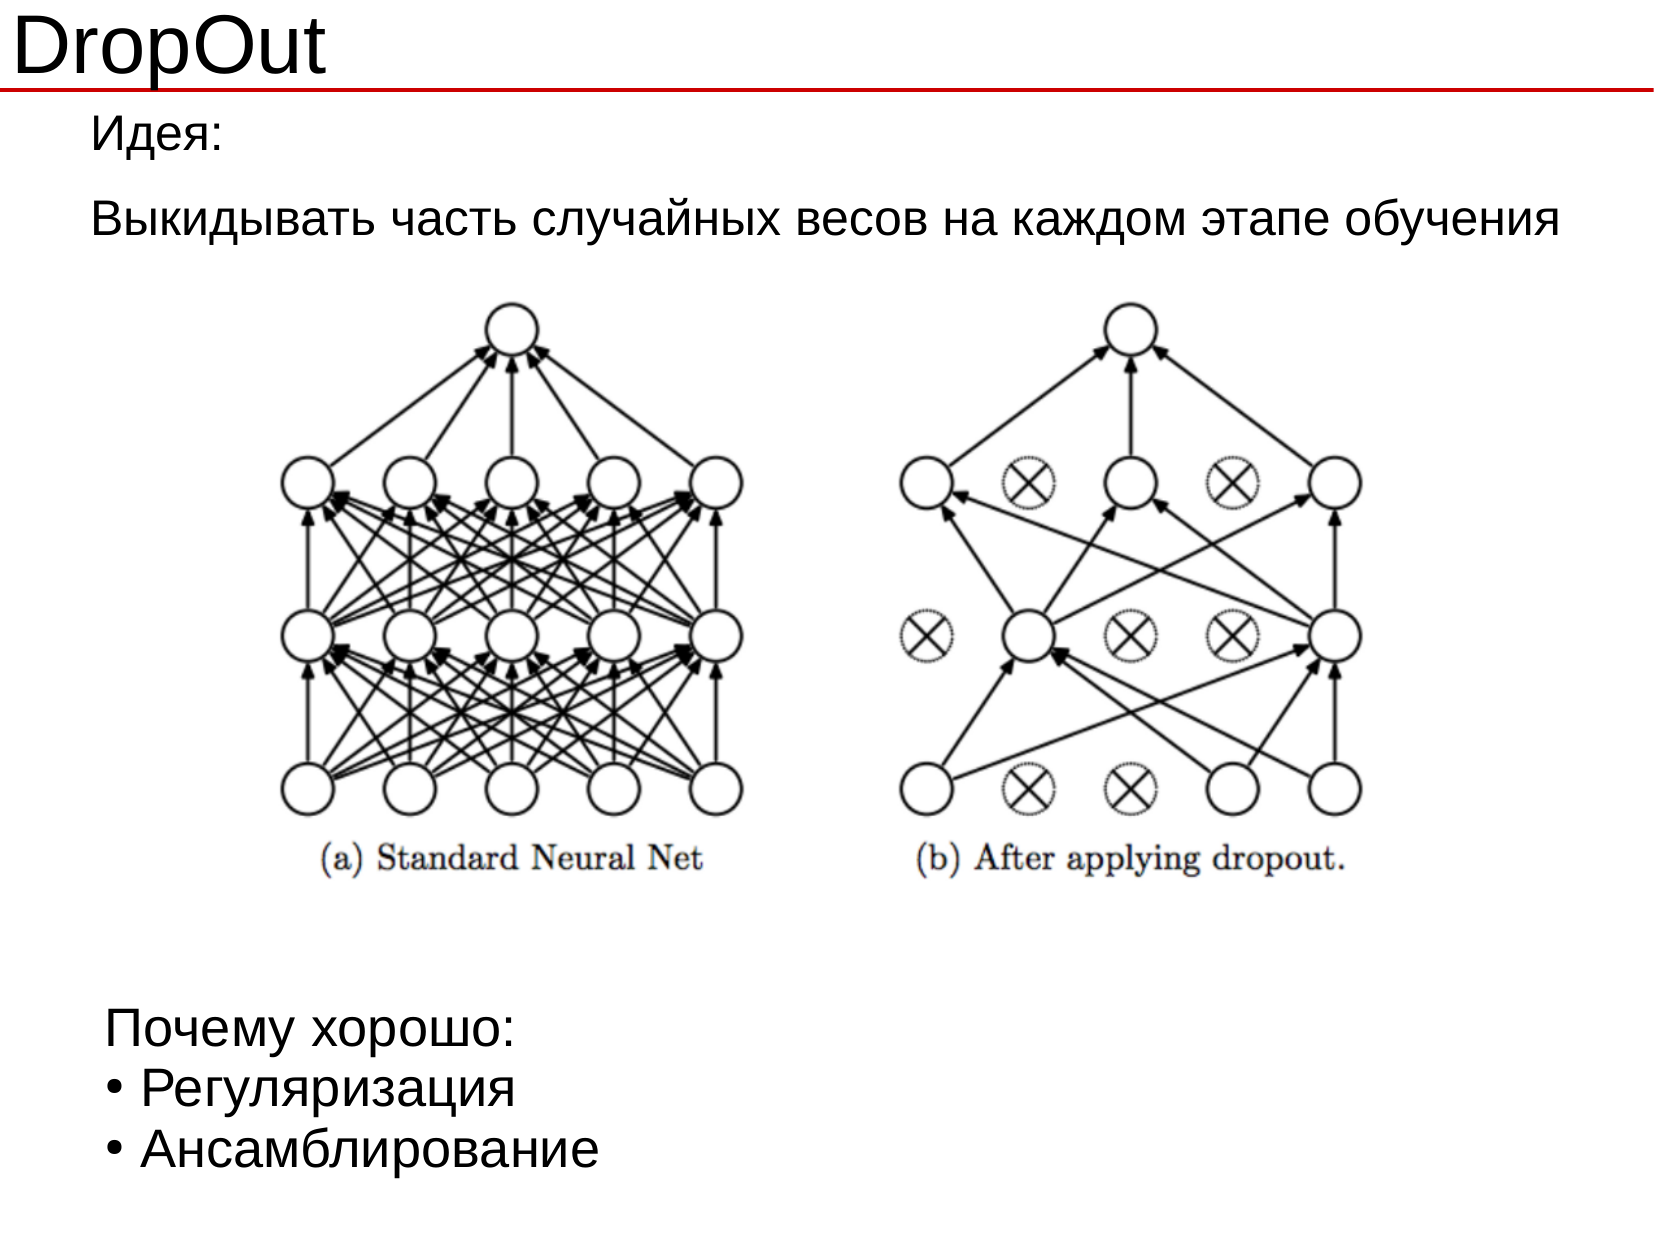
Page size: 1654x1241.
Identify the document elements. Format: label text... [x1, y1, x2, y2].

title DropOut [11, 0, 1501, 91]
list Идея: Выкидывать часть случайных весов на каждом этапе обучения [90, 105, 1579, 825]
picture [213, 299, 1381, 881]
text_box Почему хорошо: Регуляризация Ансамблирование [90, 990, 991, 1187]
